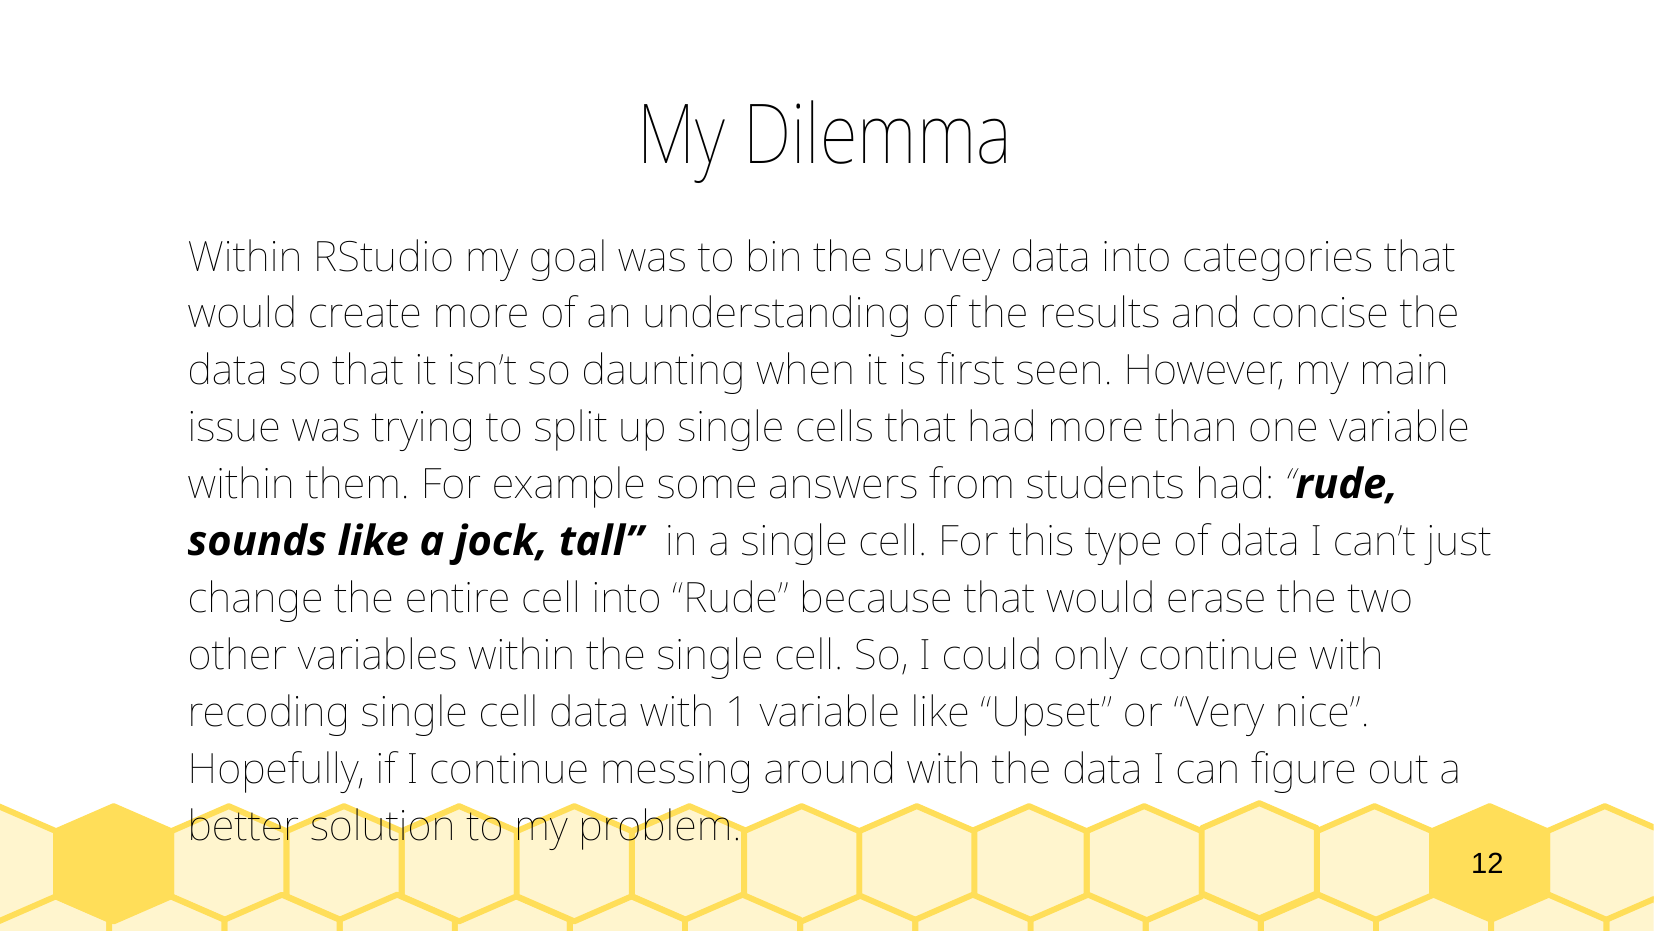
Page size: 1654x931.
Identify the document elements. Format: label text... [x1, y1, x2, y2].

text_box Within RStudio my goal was to bin the survey data into categories that would create more of an understanding of the results and concise the data so that it isn’t so daunting when it is first seen. However, my main issue was trying to split up single cells that had more than one variable within them. For example some answers from students had: “rude, sounds like a jock, tall” in a single cell. For this type of data I can’t just change the entire cell into “Rude” because that would erase the two other variables within the single cell. So, I could only continue with recoding single cell data with 1 variable like “Upset” or “Very nice”. Hopefully, if I continue messing around with the data I can figure out a better solution to my problem. [187, 226, 1501, 737]
title My Dilemma [637, 75, 1013, 188]
